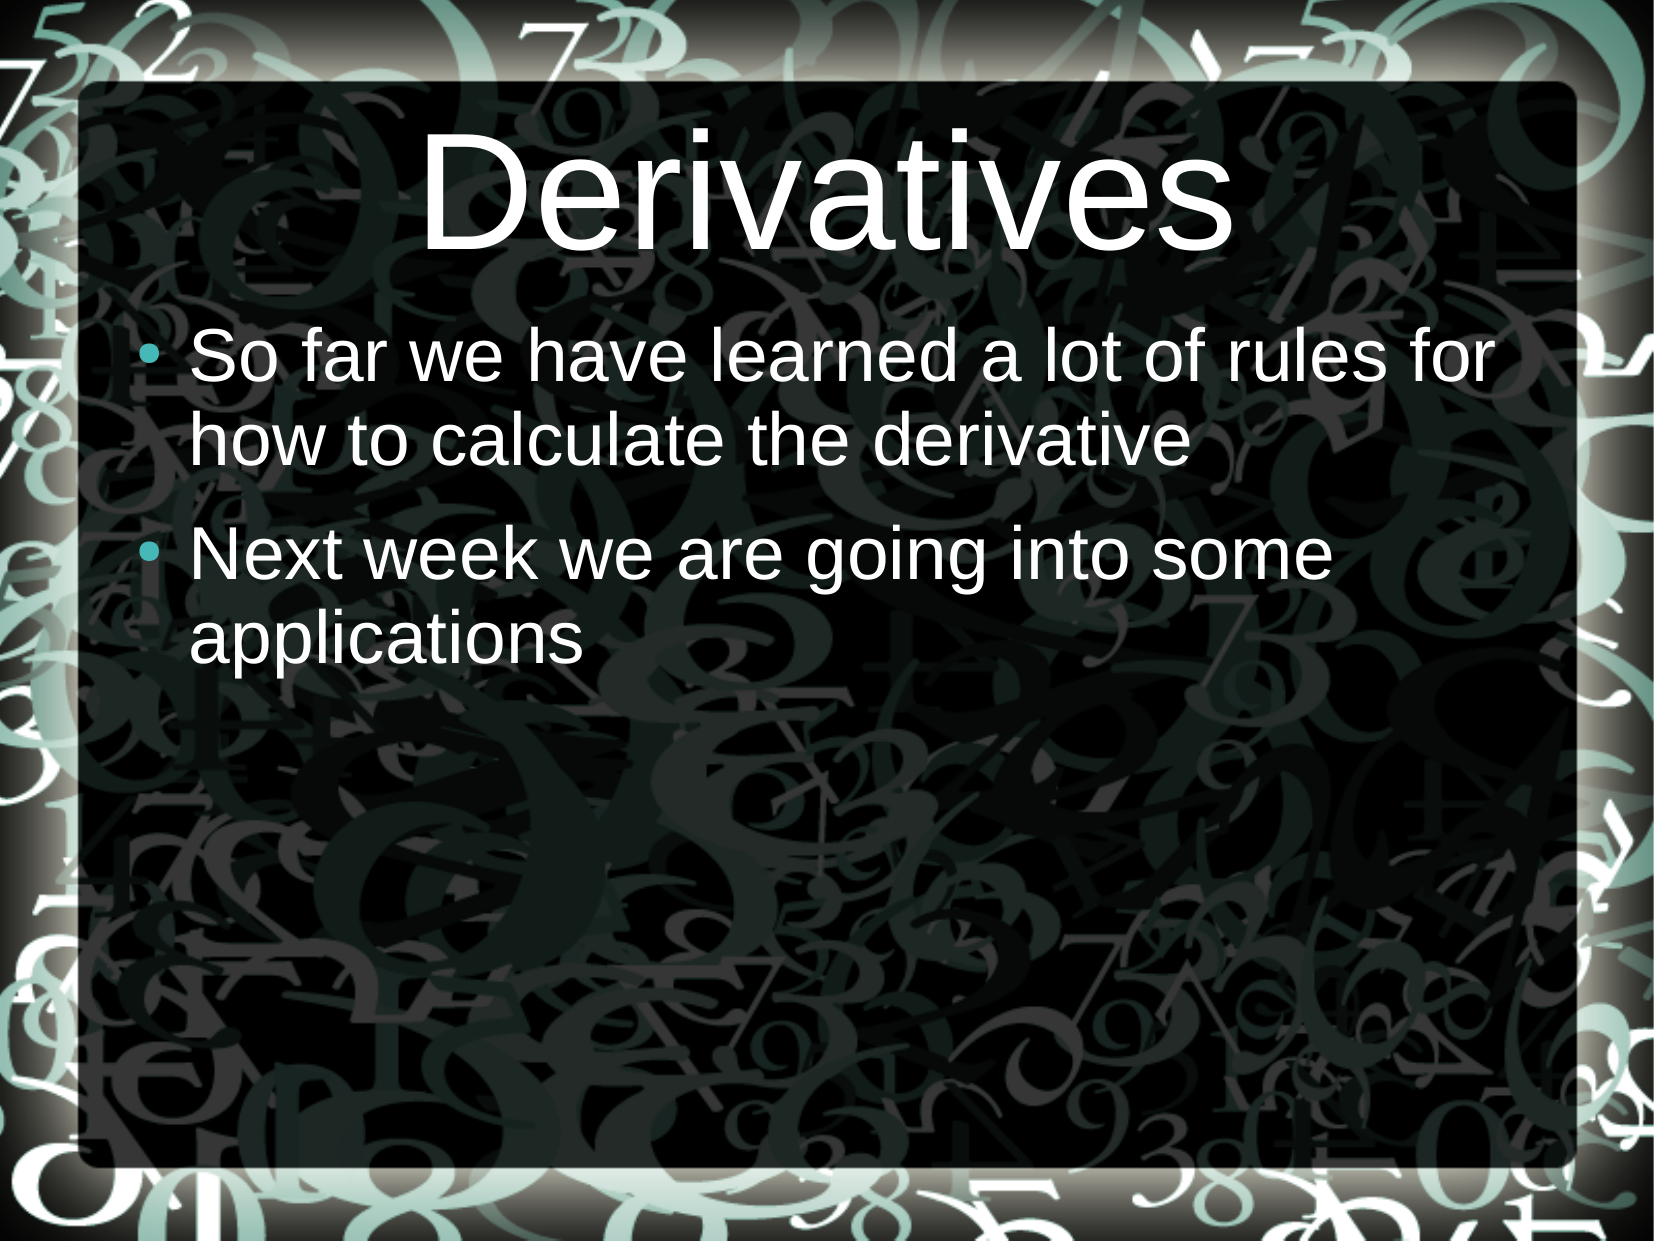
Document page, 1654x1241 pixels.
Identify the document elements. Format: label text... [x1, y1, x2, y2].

picture [0, 0, 1654, 1241]
list So far we have learned a lot of rules for how to calculate the derivative Next week we are going into some applications [118, 313, 1542, 1028]
title Derivatives [82, 88, 1571, 296]
